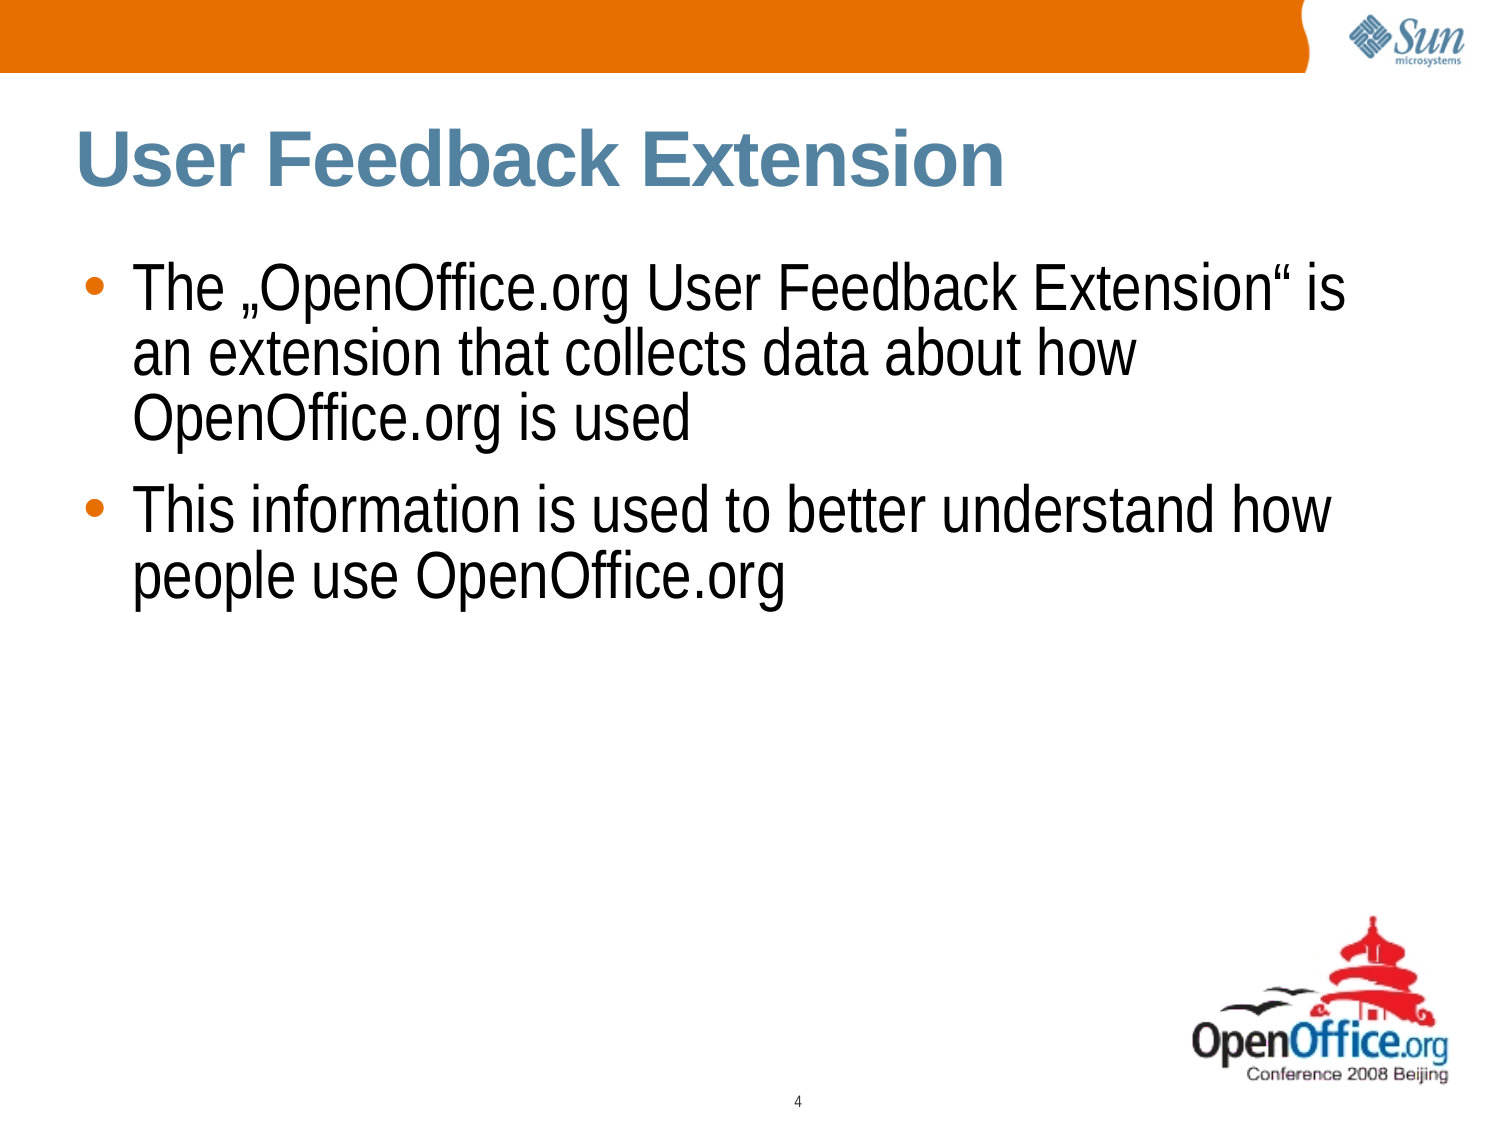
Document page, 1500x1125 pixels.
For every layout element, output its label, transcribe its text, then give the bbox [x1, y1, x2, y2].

picture [0, 0, 1500, 73]
title User Feedback Extension [75, 123, 1437, 227]
list The „OpenOffice.org User Feedback Extension“ is an extension that collects data about how OpenOffice.org is used This information is used to better understand how people use OpenOffice.org [64, 258, 1401, 1062]
picture [1179, 906, 1463, 1105]
